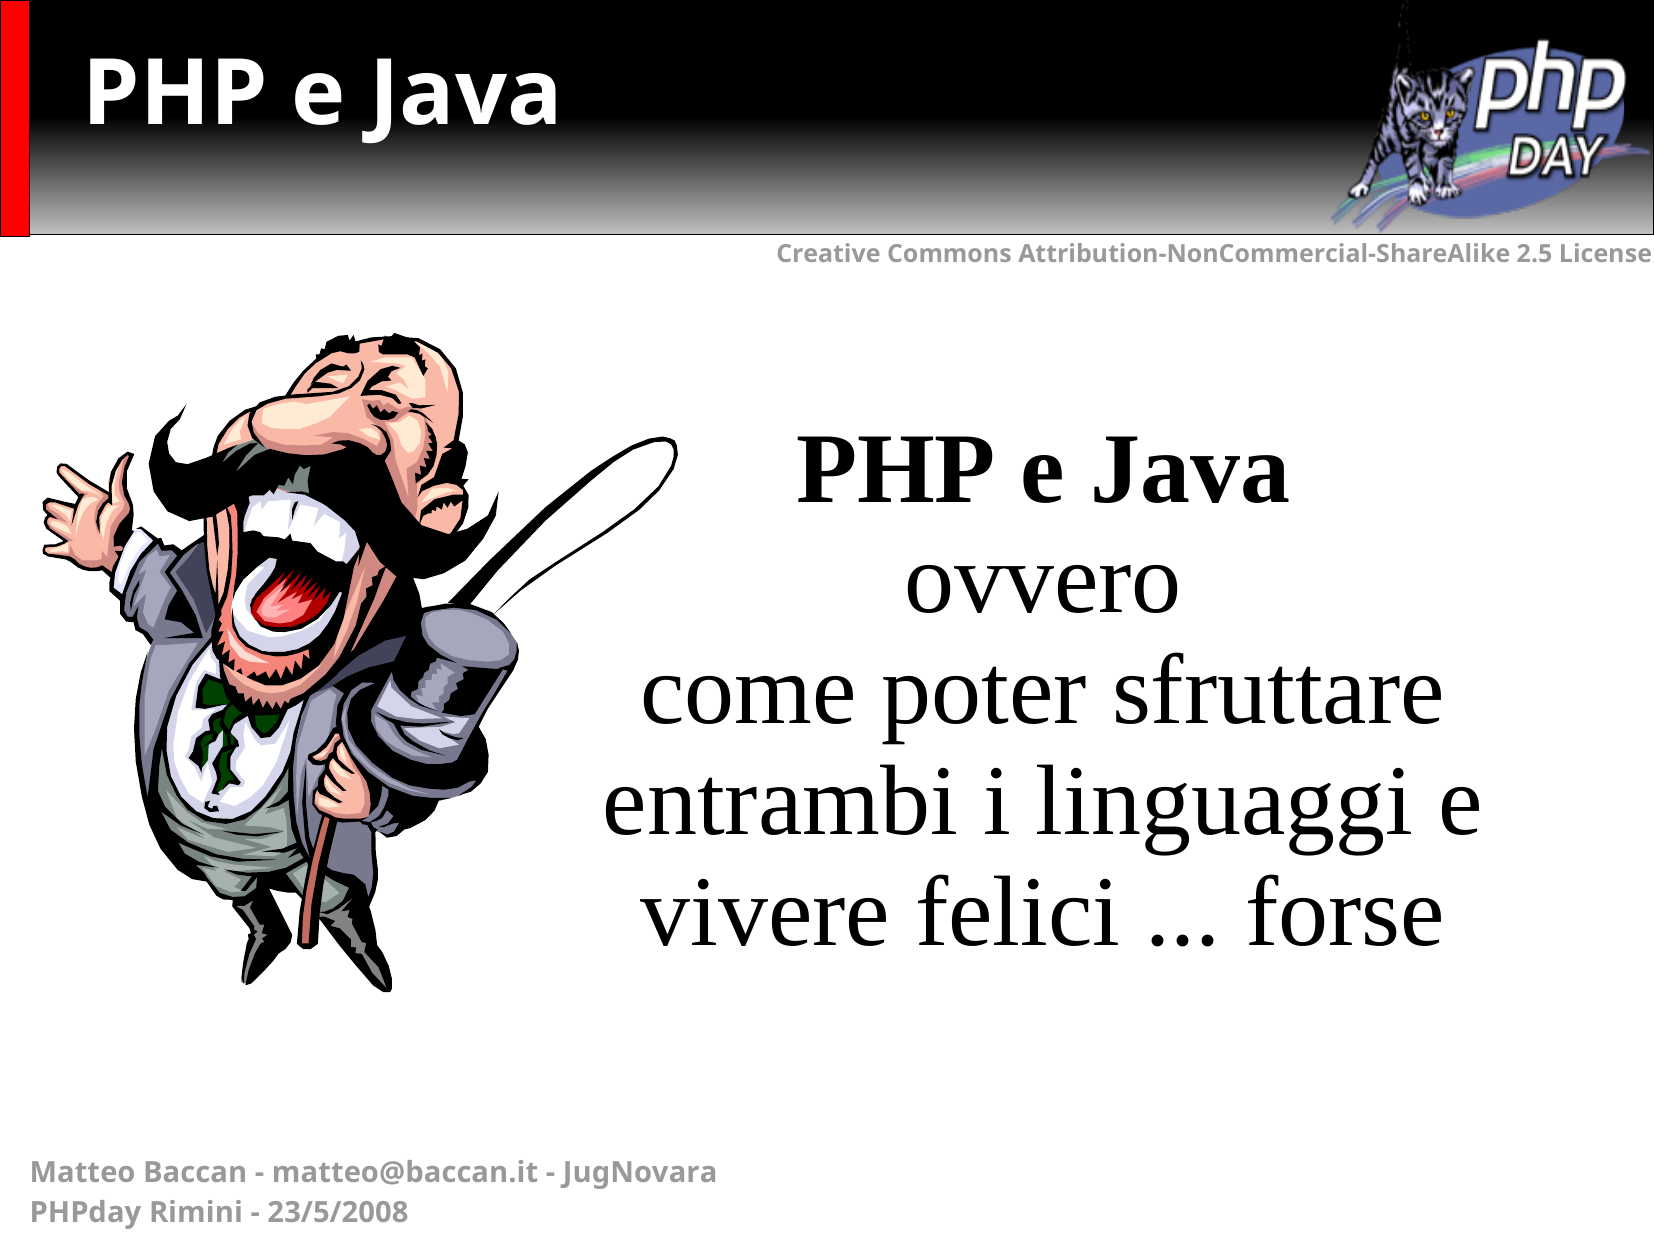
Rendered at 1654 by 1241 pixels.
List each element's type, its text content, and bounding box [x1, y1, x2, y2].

title PHP e Java [82, 29, 768, 148]
picture [1328, 0, 1654, 237]
text_box [627, 219, 1188, 291]
picture [35, 324, 688, 1003]
text_box PHP e Java ovvero come poter sfruttare entrambi i linguaggi e vivere felici ... forse [688, 405, 1565, 975]
